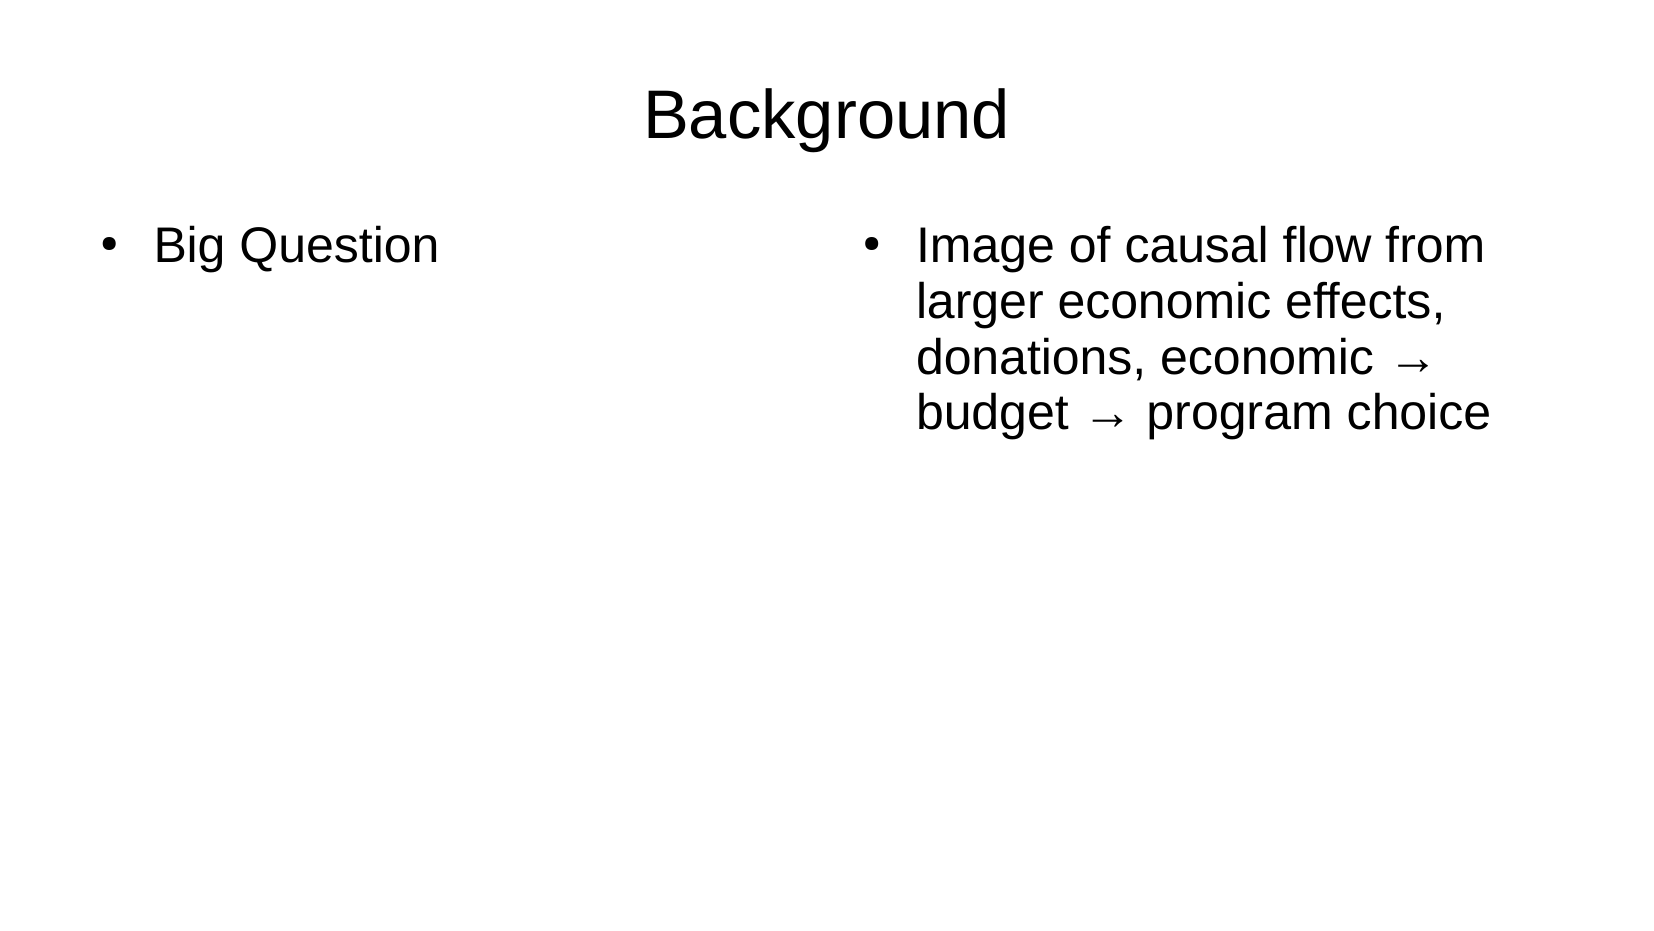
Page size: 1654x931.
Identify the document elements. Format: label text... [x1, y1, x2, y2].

list Big Question [82, 217, 809, 475]
title Background [82, 37, 1571, 193]
list Image of causal flow from larger economic effects, donations, economic → budget → program choice [845, 217, 1572, 758]
